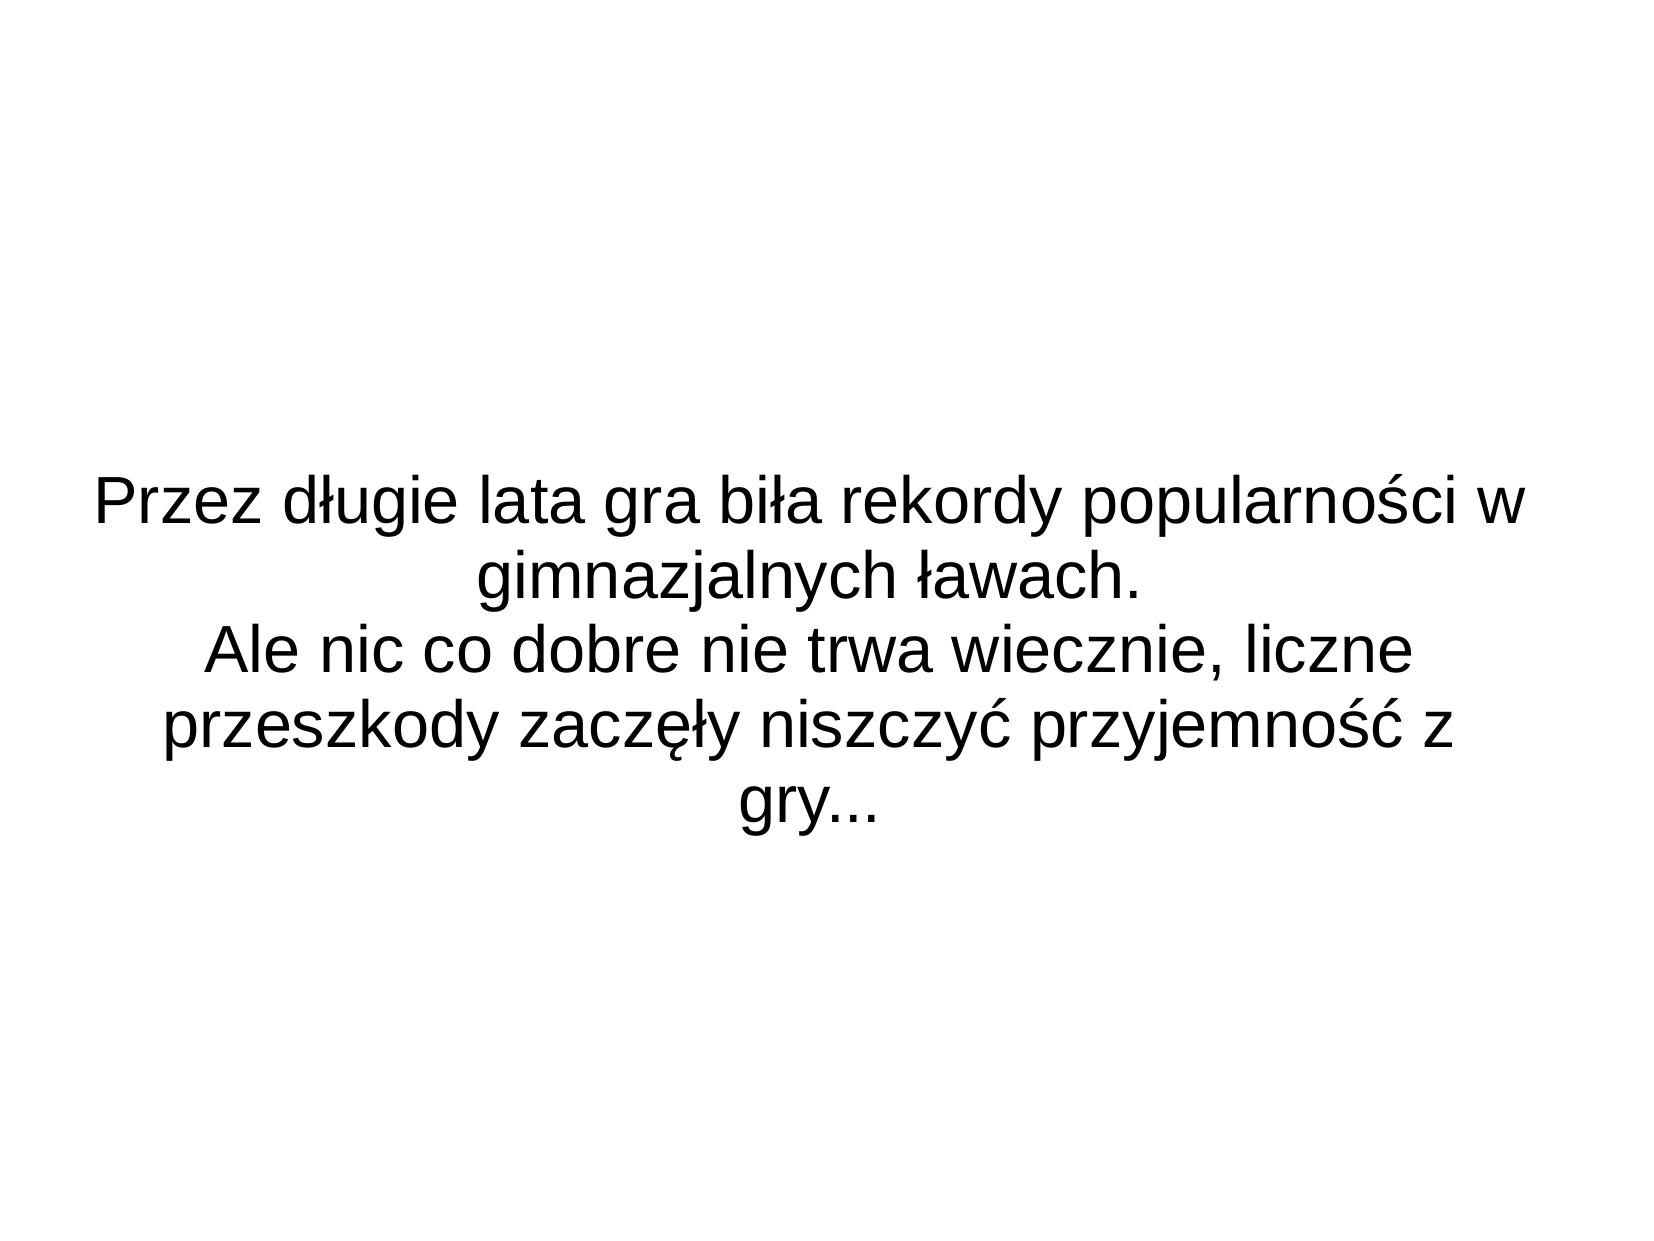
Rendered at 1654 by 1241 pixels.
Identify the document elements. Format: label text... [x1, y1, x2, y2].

subtitle Przez długie lata gra biła rekordy popularności w gimnazjalnych ławach. Ale nic co dobre nie trwa wiecznie, liczne przeszkody zaczęły niszczyć przyjemność z gry... [82, 290, 1538, 1010]
